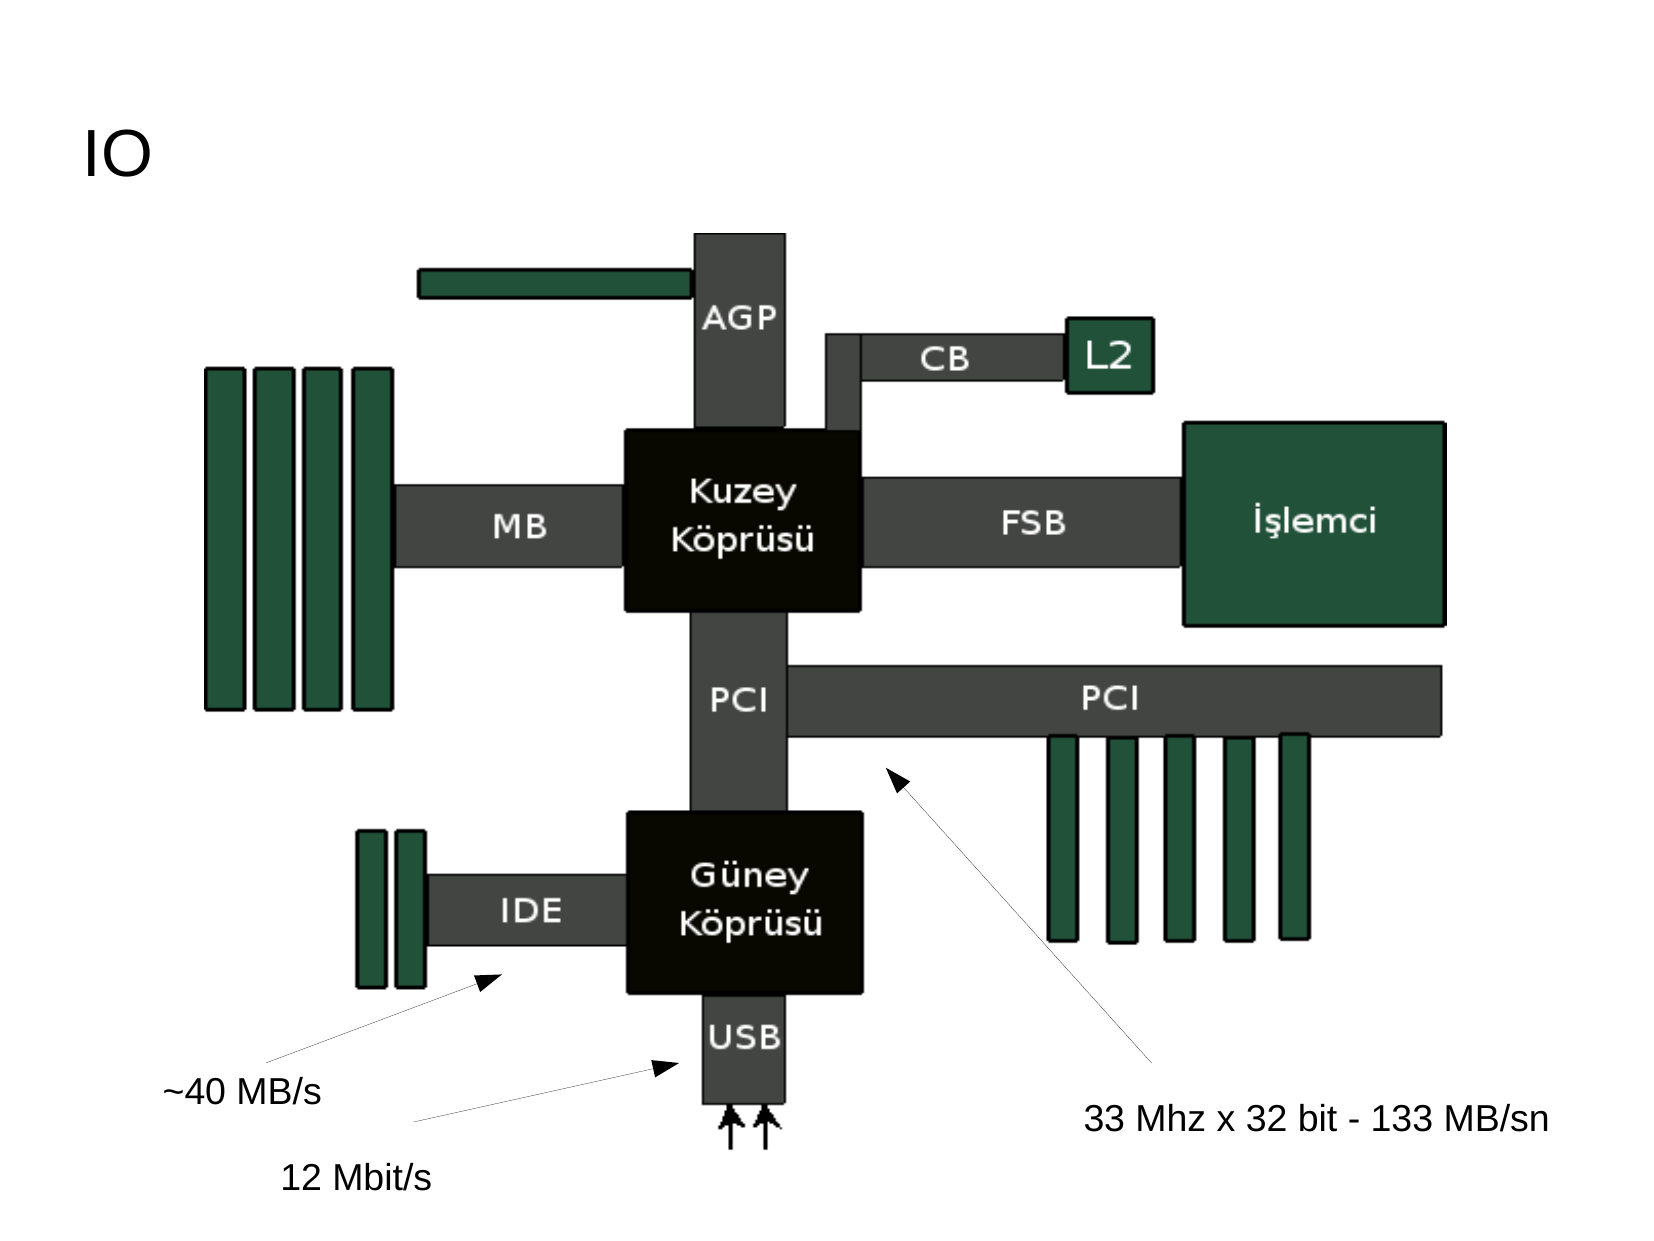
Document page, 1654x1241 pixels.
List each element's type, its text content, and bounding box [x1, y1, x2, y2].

picture [204, 233, 1447, 1152]
title IO [82, 49, 1571, 257]
text_box ~40 MB/s [147, 1062, 337, 1125]
text_box 33 Mhz x 32 bit - 133 MB/sn [1068, 1090, 1565, 1152]
text_box 12 Mbit/s [265, 1148, 448, 1211]
